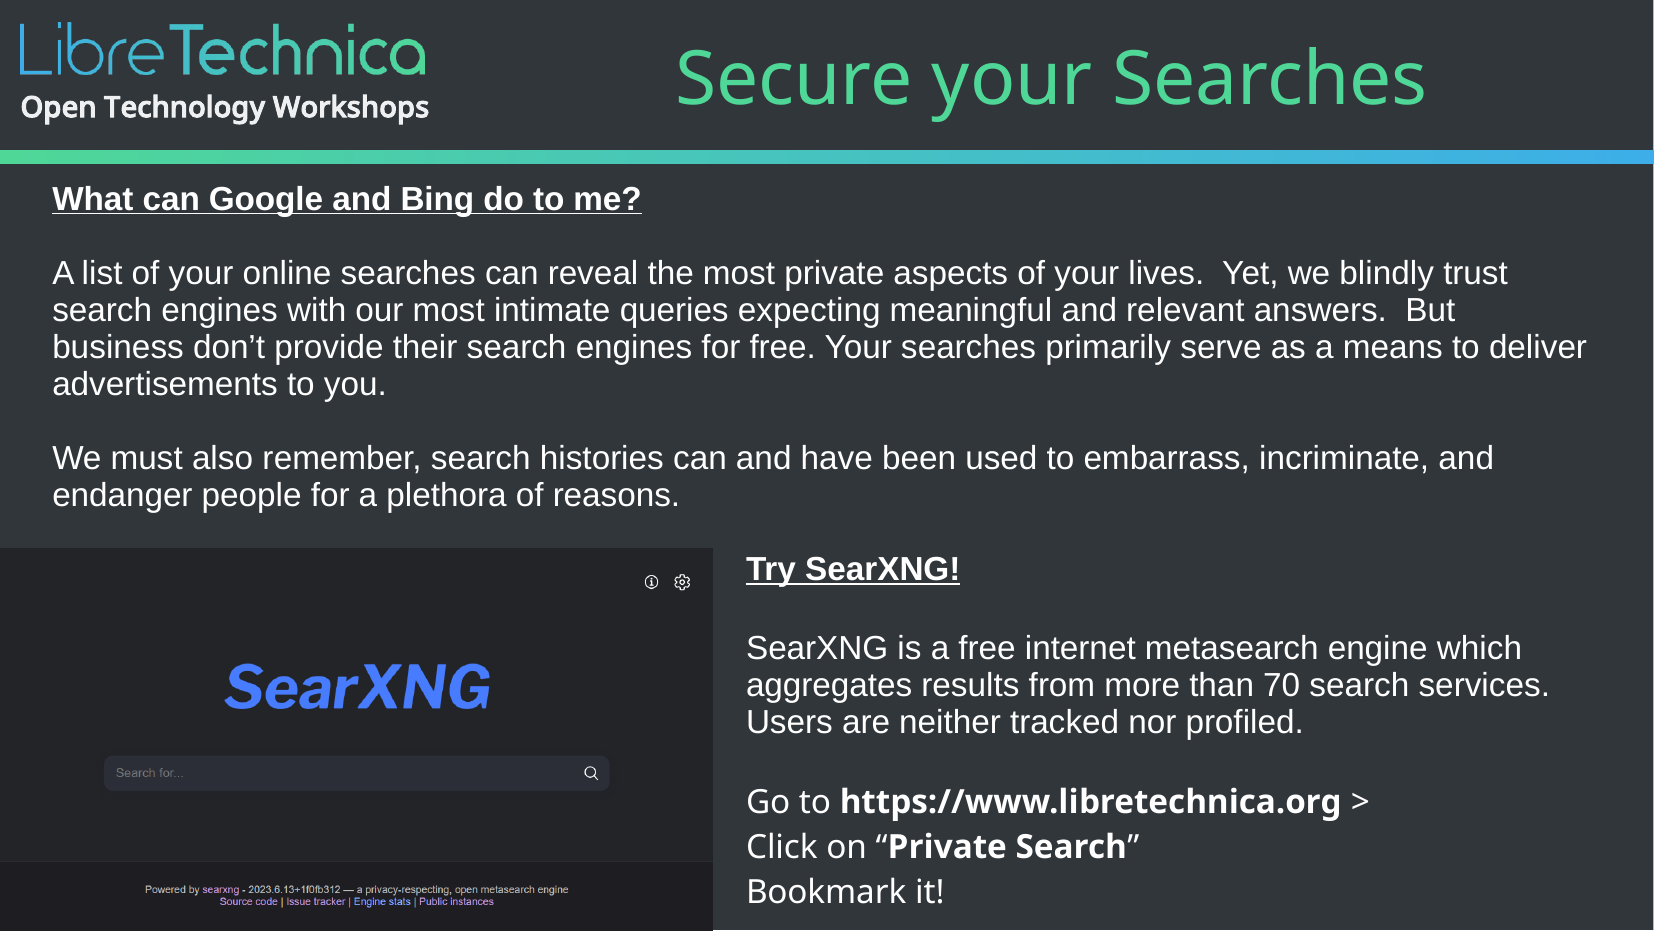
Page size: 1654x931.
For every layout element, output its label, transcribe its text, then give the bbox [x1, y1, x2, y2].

text_box What can Google and Bing do to me? A list of your online searches can reveal the most private aspects of your lives. Yet, we blindly trust search engines with our most intimate queries expecting meaningful and relevant answers. But business don’t provide their search engines for free. Your searches primarily serve as a means to deliver advertisements to you. We must also remember, search histories can and have been used to embarrass, incriminate, and endanger people for a plethora of reasons. Try SearXNG! SearXNG is a free internet metasearch engine which aggregates results from more than 70 search services. Users are neither tracked nor profiled. Go to https://www.libretechnica.org > Click on “Private Search” Bookmark it! [37, 173, 1613, 931]
text_box Secure your Searches [450, 0, 1654, 151]
title Open Technology Workshops [0, 73, 450, 134]
text_box [0, 150, 1654, 164]
picture [0, 548, 713, 931]
picture [20, 22, 425, 75]
